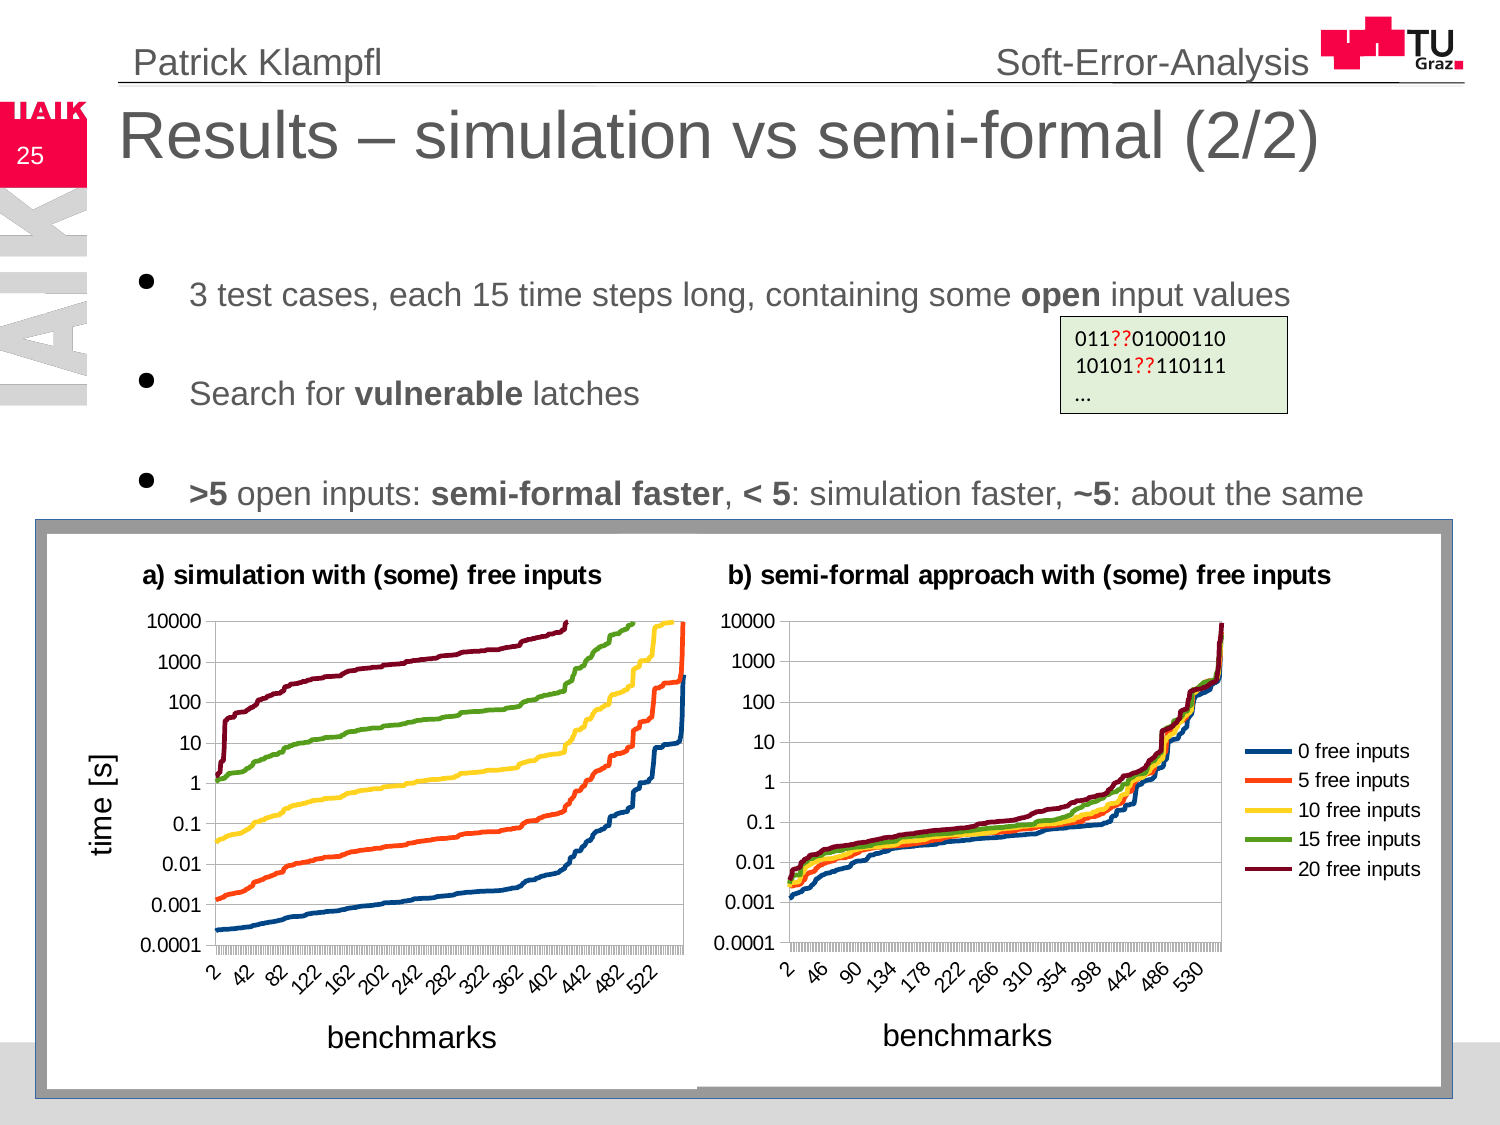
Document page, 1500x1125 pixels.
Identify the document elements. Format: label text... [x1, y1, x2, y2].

picture [1318, 12, 1466, 73]
slide_number <number> [1, 124, 84, 185]
text_box 011??01000110 10101??110111 … [1060, 316, 1288, 414]
chart [47, 533, 1441, 1090]
title Results – simulation vs semi-formal (2/2) [118, 91, 1469, 189]
list 3 test cases, each 15 time steps long, containing some open input values Search for vulnerable latches >5 open inputs: semi-formal faster, < 5: simulation faster, ~5: about the same [118, 248, 1469, 1038]
picture [0, 1, 87, 406]
text_box [35, 519, 1453, 1099]
